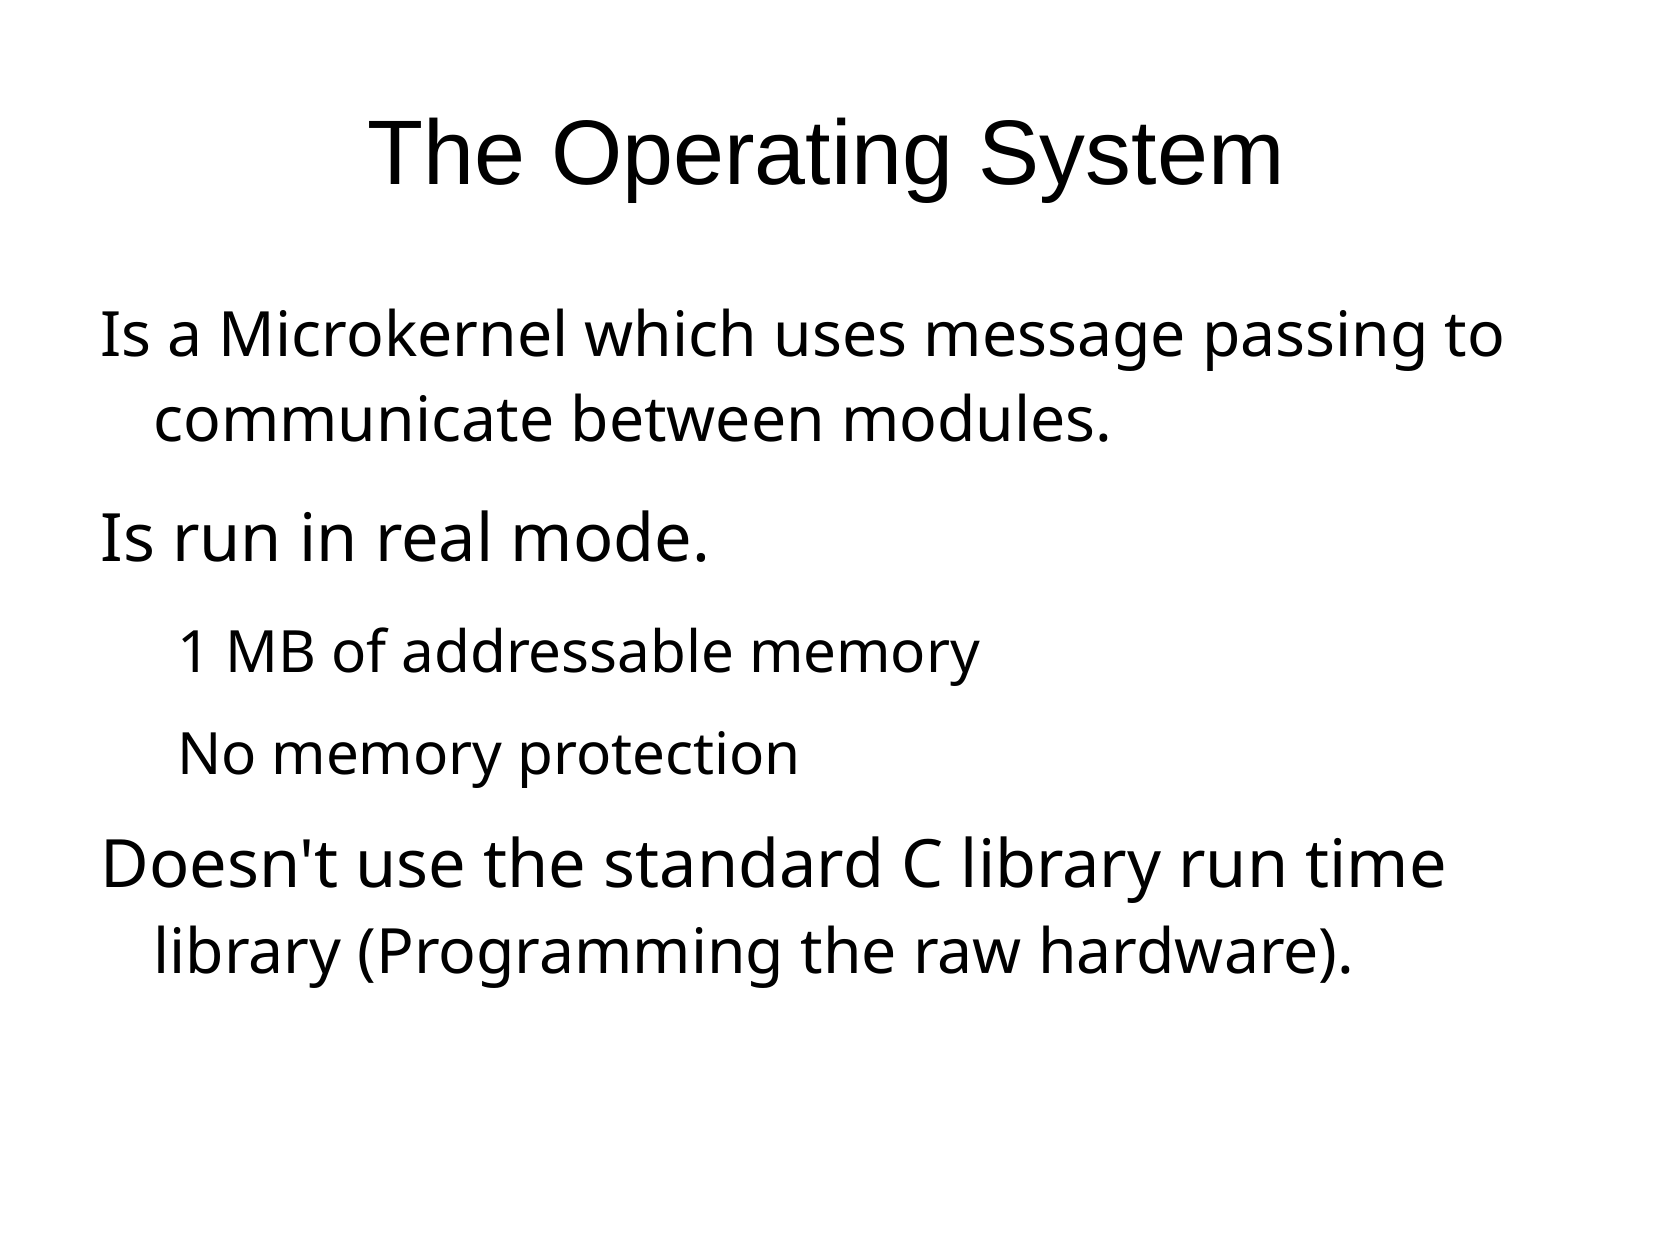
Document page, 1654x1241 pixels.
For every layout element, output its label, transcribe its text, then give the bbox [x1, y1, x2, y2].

list Is a Microkernel which uses message passing to communicate between modules. Is run in real mode. 1 MB of addressable memory No memory protection Doesn't use the standard C library run time library (Programming the raw hardware). [82, 290, 1571, 1094]
title The Operating System [82, 56, 1571, 250]
